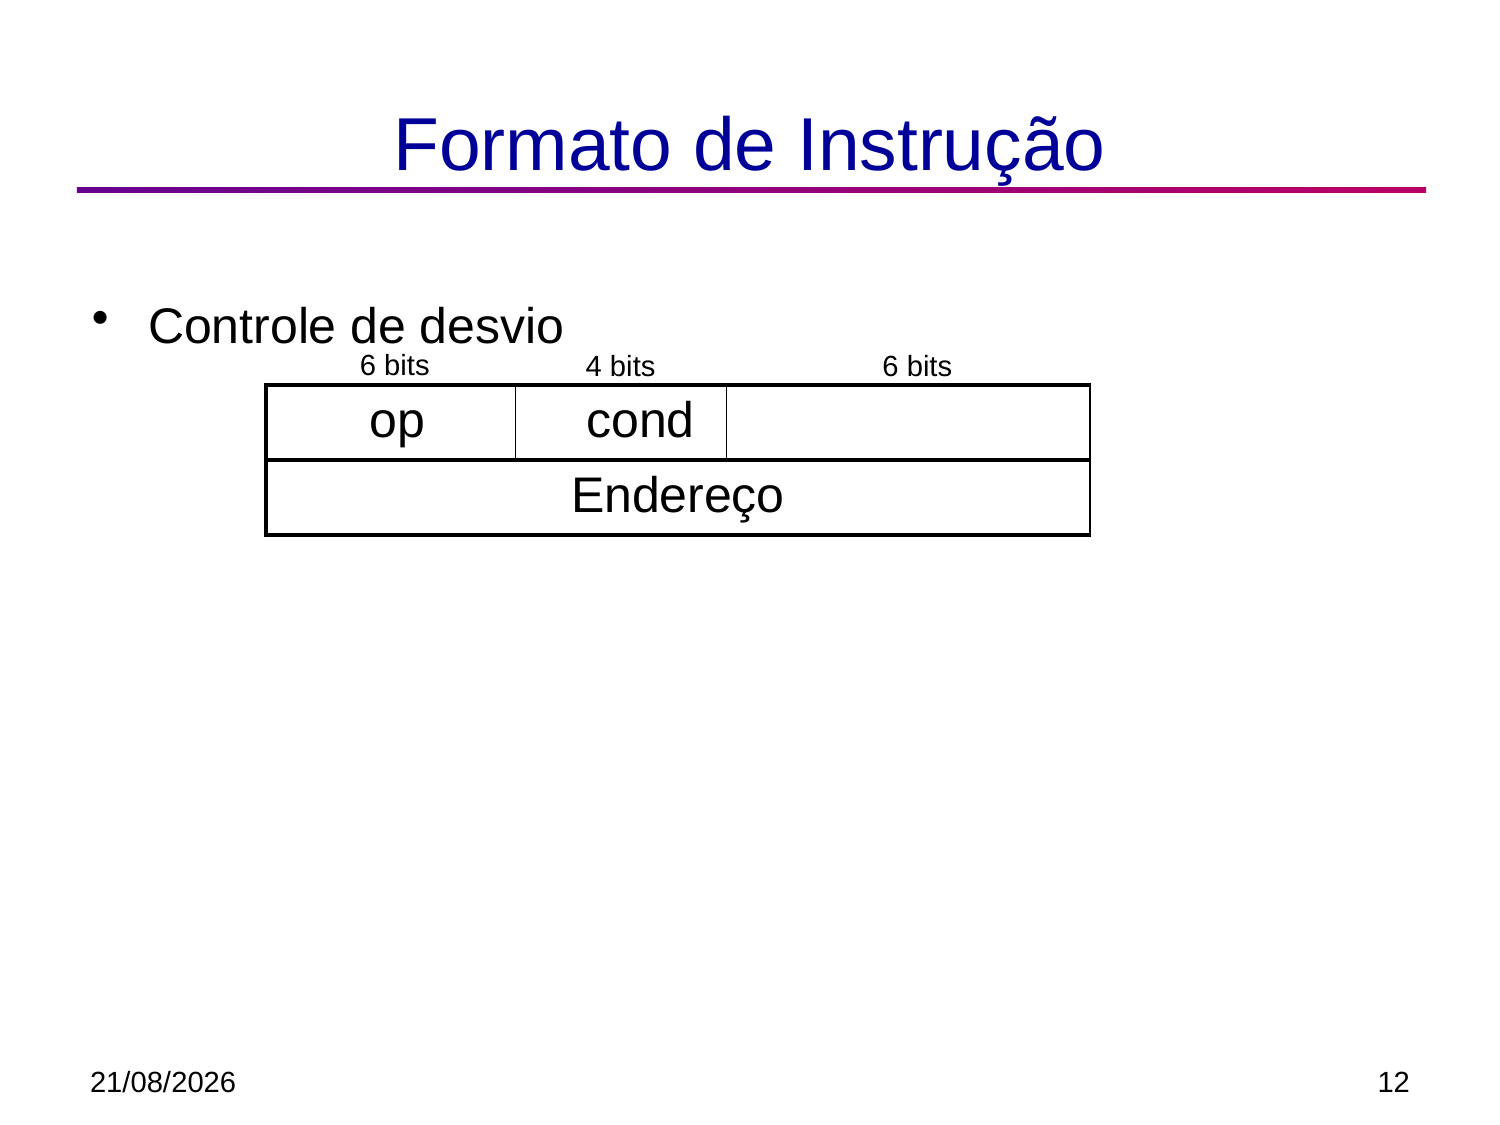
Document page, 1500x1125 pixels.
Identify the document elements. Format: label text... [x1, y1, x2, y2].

text_box 4 bits [570, 339, 712, 390]
table_header [727, 387, 1089, 458]
list Controle de desvio [76, 215, 1424, 1019]
slide_number <número> [1074, 1055, 1425, 1125]
table_cell Endereço [268, 462, 1089, 533]
text_box 6 bits [867, 339, 968, 390]
text_box 6 bits [345, 338, 445, 389]
table_header op [268, 387, 515, 458]
title Formato de Instrução [76, 74, 1424, 193]
slide_number 17/07/2024 [75, 1055, 425, 1125]
table_header cond [516, 387, 726, 458]
